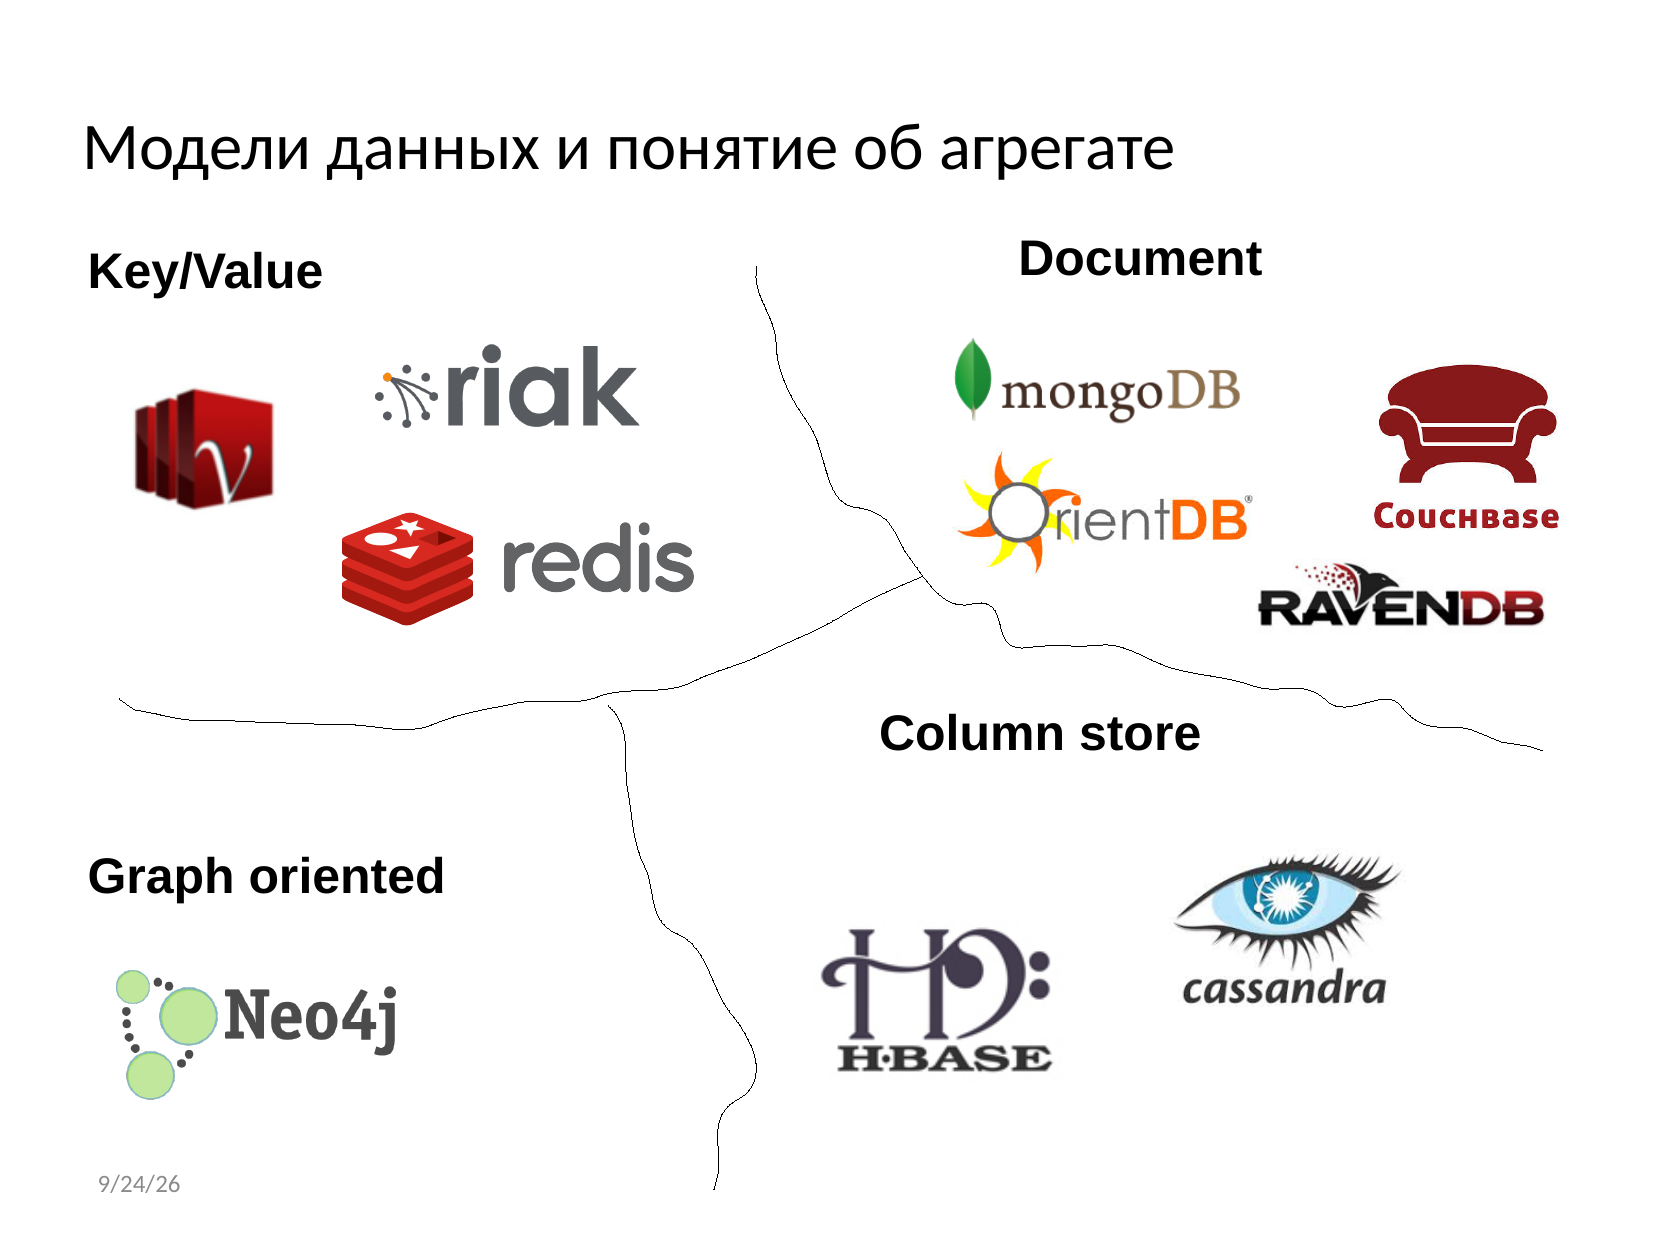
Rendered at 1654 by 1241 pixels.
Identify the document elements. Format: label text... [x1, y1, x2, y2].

text_box Graph oriented [72, 840, 501, 936]
picture [110, 957, 405, 1117]
picture [1169, 848, 1406, 1007]
title Модели данных и понятие об агрегате [82, 49, 1571, 257]
picture [127, 378, 283, 522]
text_box Column store [864, 697, 1253, 793]
picture [375, 344, 641, 428]
picture [944, 328, 1250, 433]
picture [342, 510, 694, 628]
text_box Key/Value [72, 235, 366, 331]
text_box Document [1003, 222, 1306, 318]
picture [805, 893, 1076, 1090]
picture [952, 339, 1572, 718]
